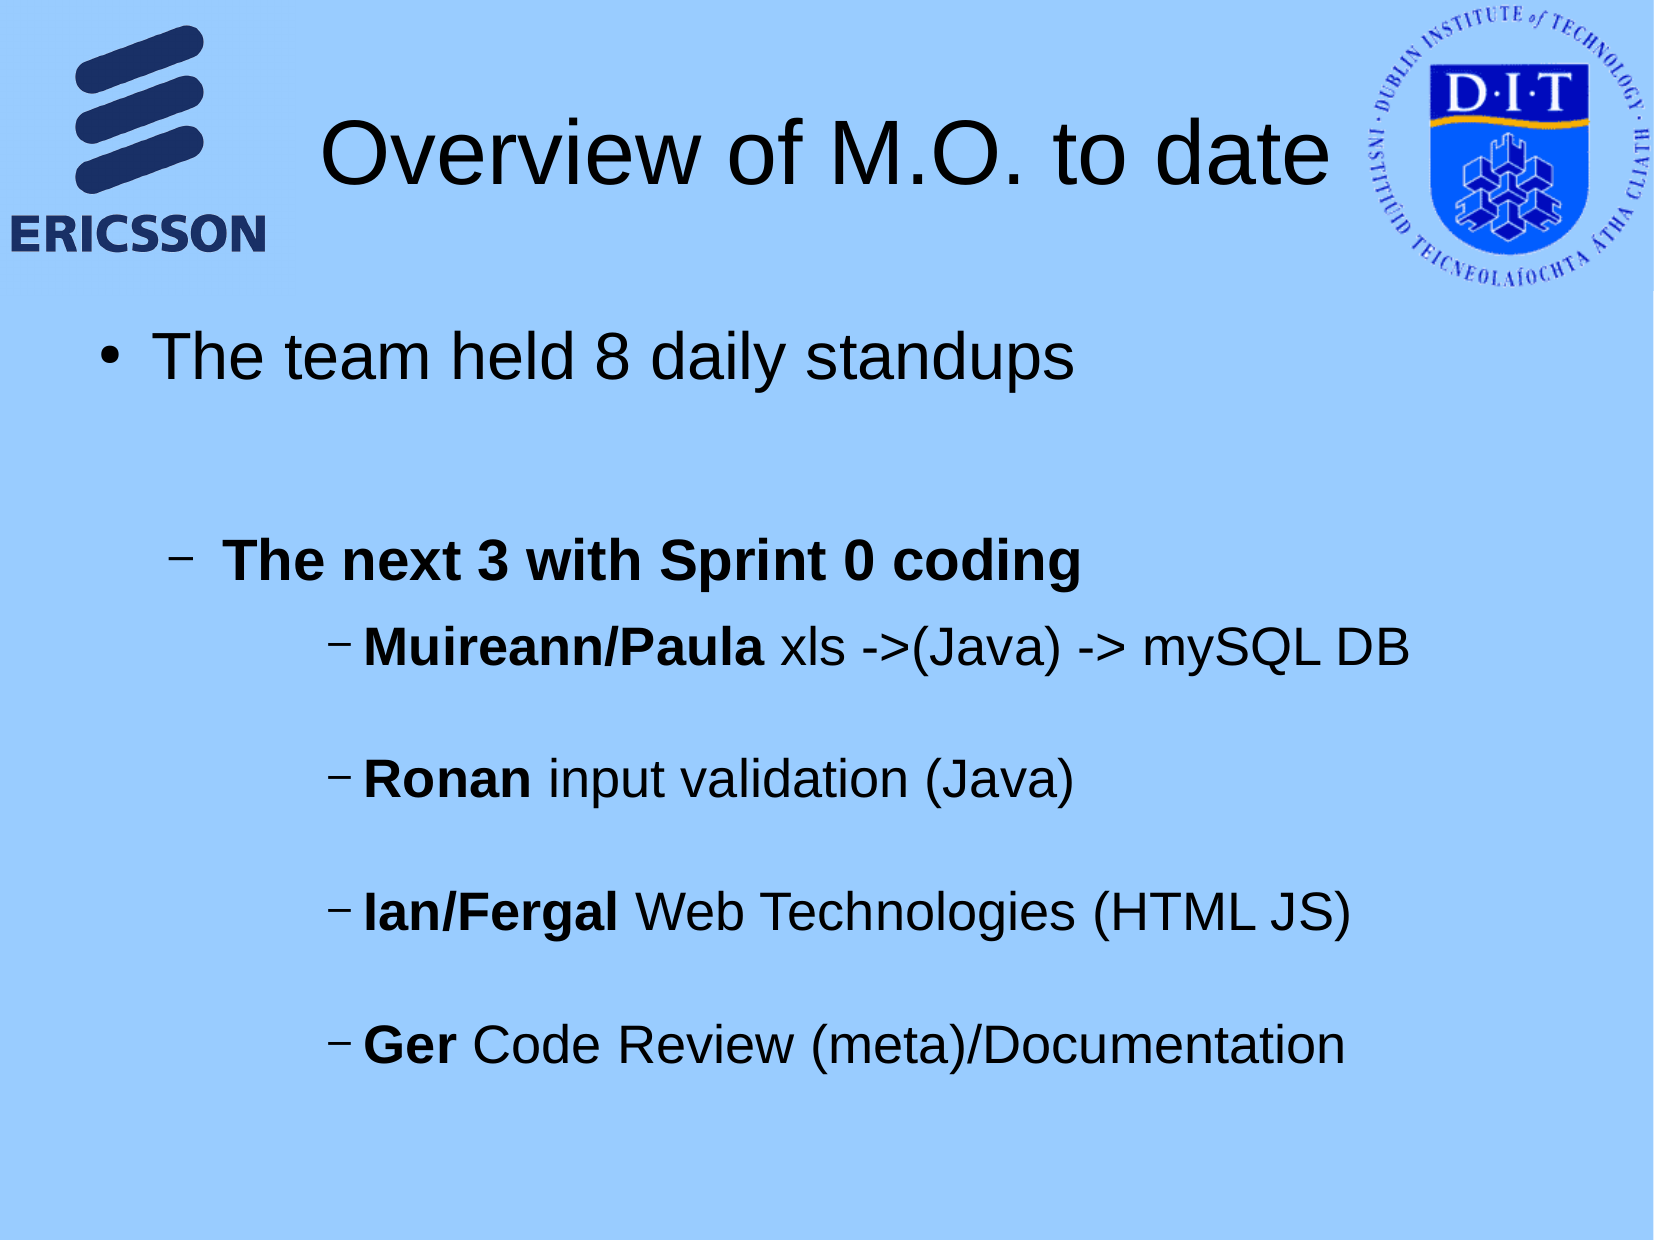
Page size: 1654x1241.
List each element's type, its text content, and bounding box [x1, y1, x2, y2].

list The team held 8 daily standups The next 3 with Sprint 0 coding Muireann/Paula xls ->(Java) -> mySQL DB Ronan input validation (Java) Ian/Fergal Web Technologies (HTML JS) Ger Code Review (meta)/Documentation [80, 318, 1536, 1163]
picture [1364, 0, 1654, 291]
title Overview of M.O. to date [82, 49, 1571, 257]
picture [0, 0, 296, 296]
